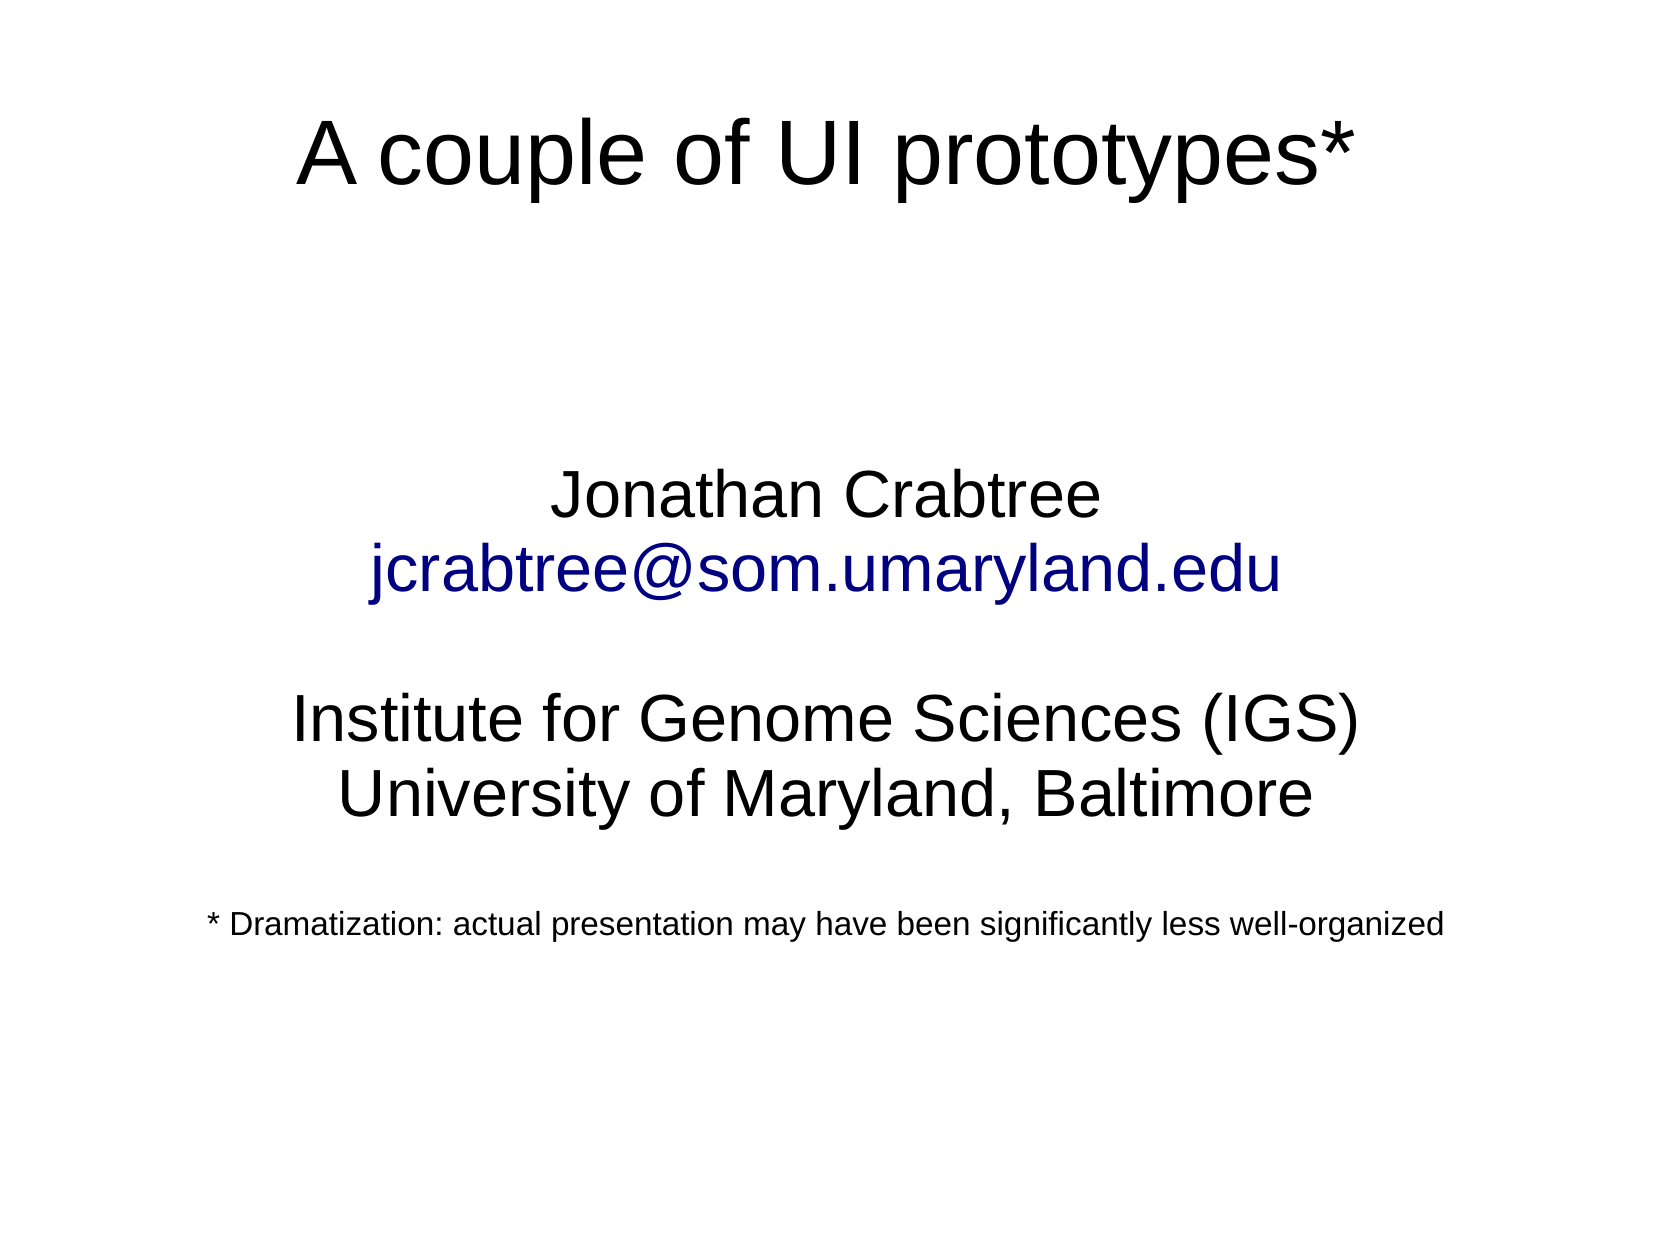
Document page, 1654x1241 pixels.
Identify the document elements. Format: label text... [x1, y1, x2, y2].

subtitle Jonathan Crabtree jcrabtree@som.umaryland.edu Institute for Genome Sciences (IGS) University of Maryland, Baltimore * Dramatization: actual presentation may have been significantly less well-organized [82, 297, 1571, 1102]
title A couple of UI prototypes* [82, 49, 1571, 257]
